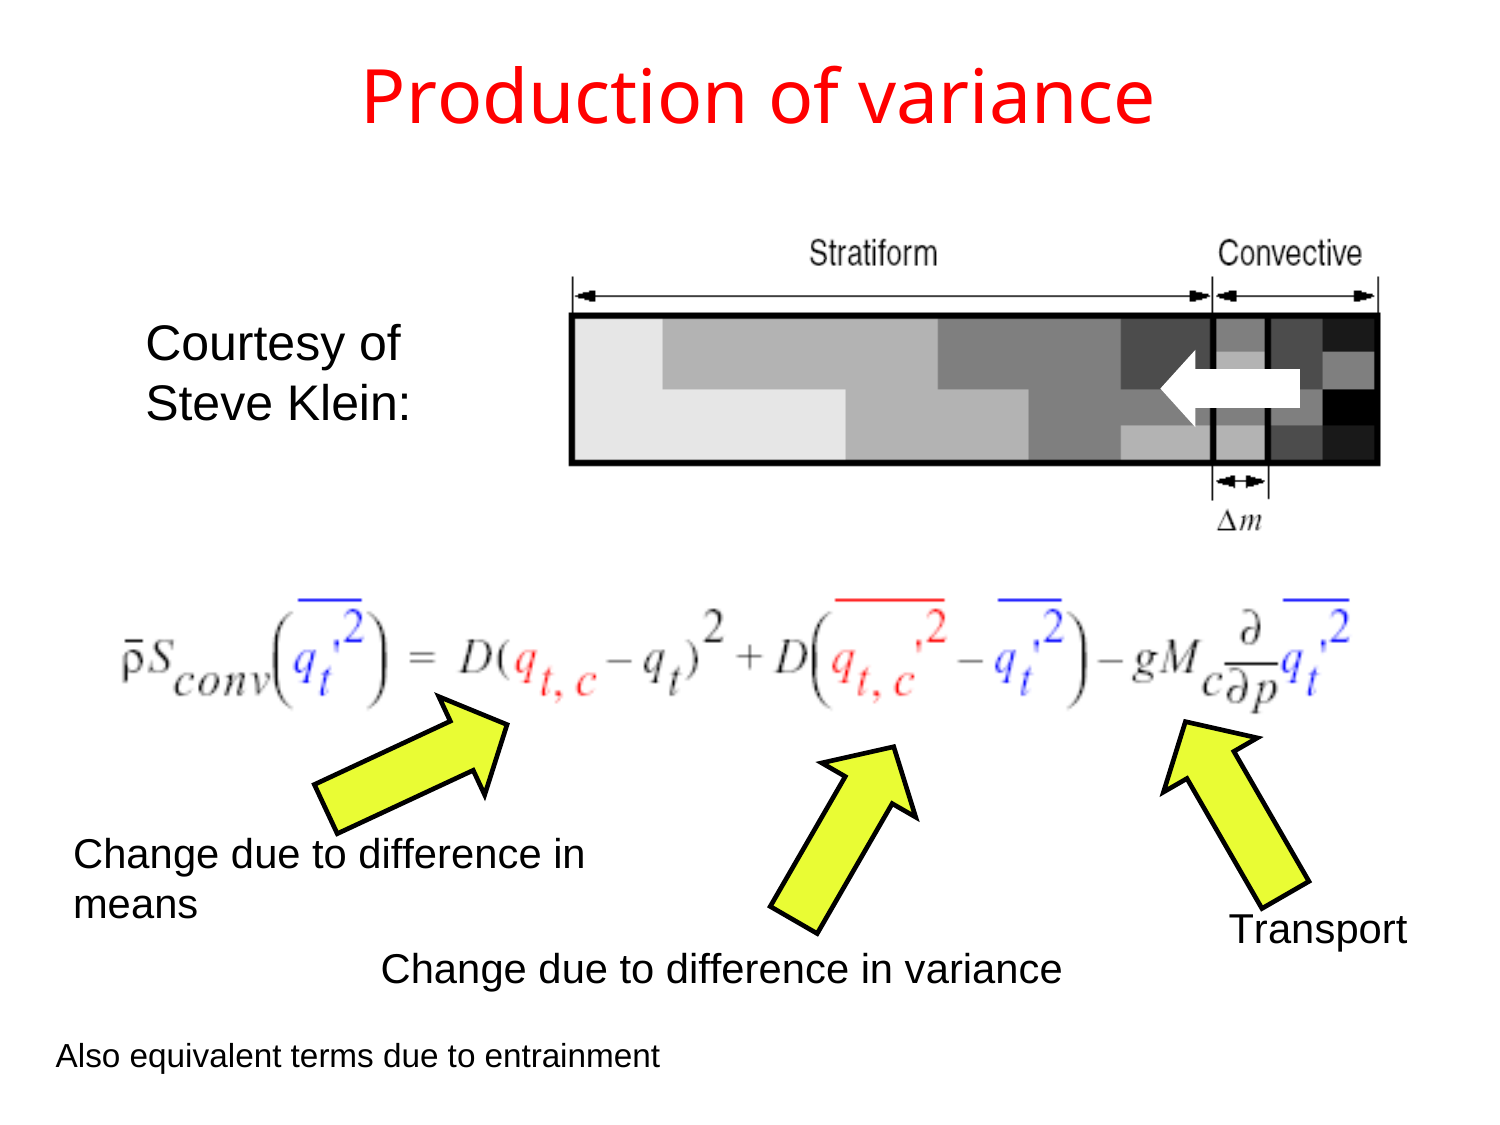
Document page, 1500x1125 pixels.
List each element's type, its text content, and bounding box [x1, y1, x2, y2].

text_box Change due to difference in means [58, 819, 606, 935]
text_box [314, 696, 508, 819]
title Production of variance [158, 24, 1359, 163]
text_box Also equivalent terms due to entrainment [40, 1026, 723, 1083]
text_box Transport [1213, 894, 1500, 961]
text_box Change due to difference in variance [365, 934, 1196, 1000]
text_box Courtesy of Steve Klein: [130, 302, 478, 438]
text_box [770, 746, 916, 934]
text_box [1160, 349, 1300, 428]
picture [449, 771, 478, 783]
picture [85, 211, 1434, 783]
text_box [1163, 721, 1309, 894]
